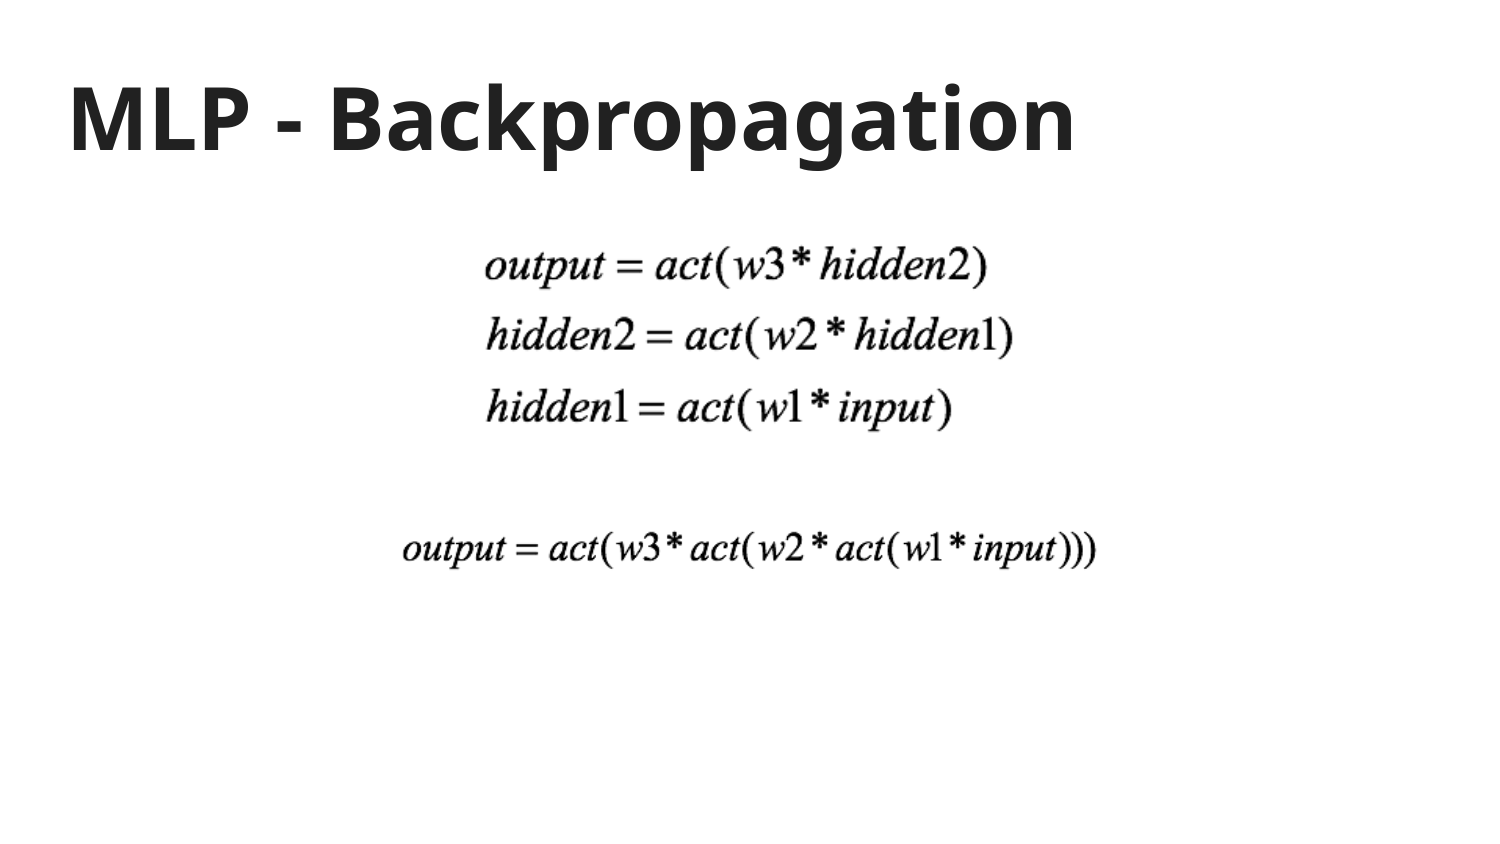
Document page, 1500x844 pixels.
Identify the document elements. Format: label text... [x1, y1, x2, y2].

picture [401, 528, 1099, 573]
title MLP - Backpropagation [51, 48, 1449, 180]
picture [483, 242, 1017, 436]
